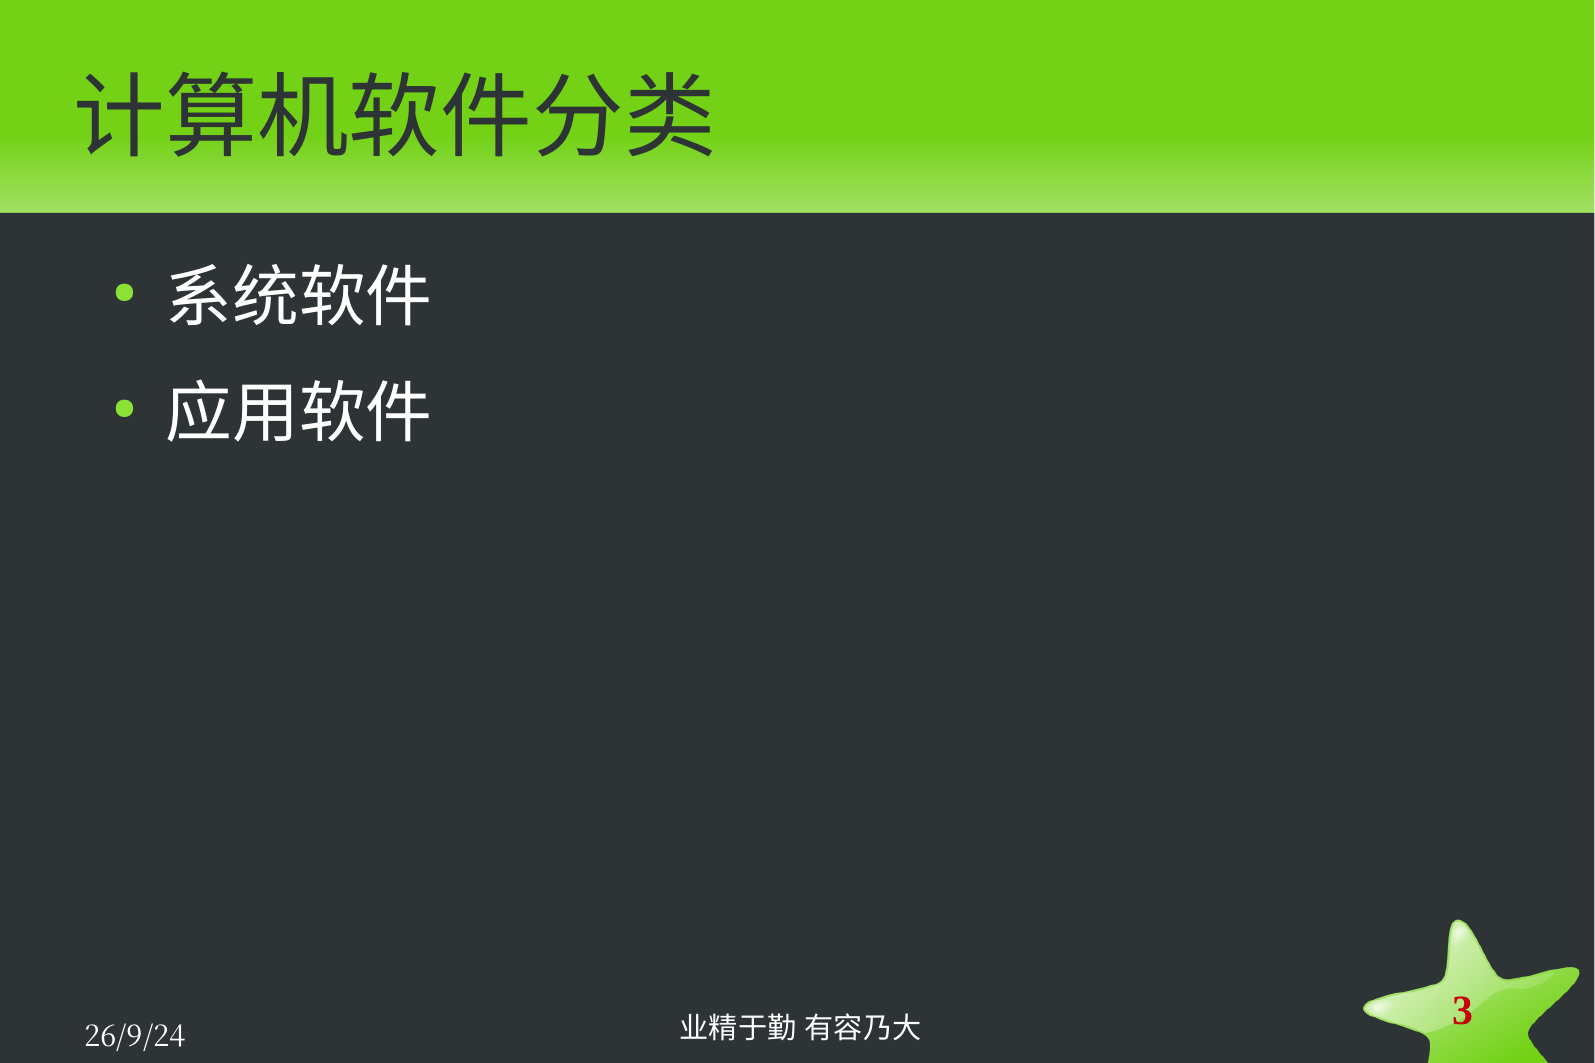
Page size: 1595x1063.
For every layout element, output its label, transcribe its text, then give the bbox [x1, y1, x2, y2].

title 计算机软件分类 [74, 25, 1510, 203]
list 系统软件 应用软件 [79, 248, 1515, 951]
picture [0, 0, 1595, 1063]
